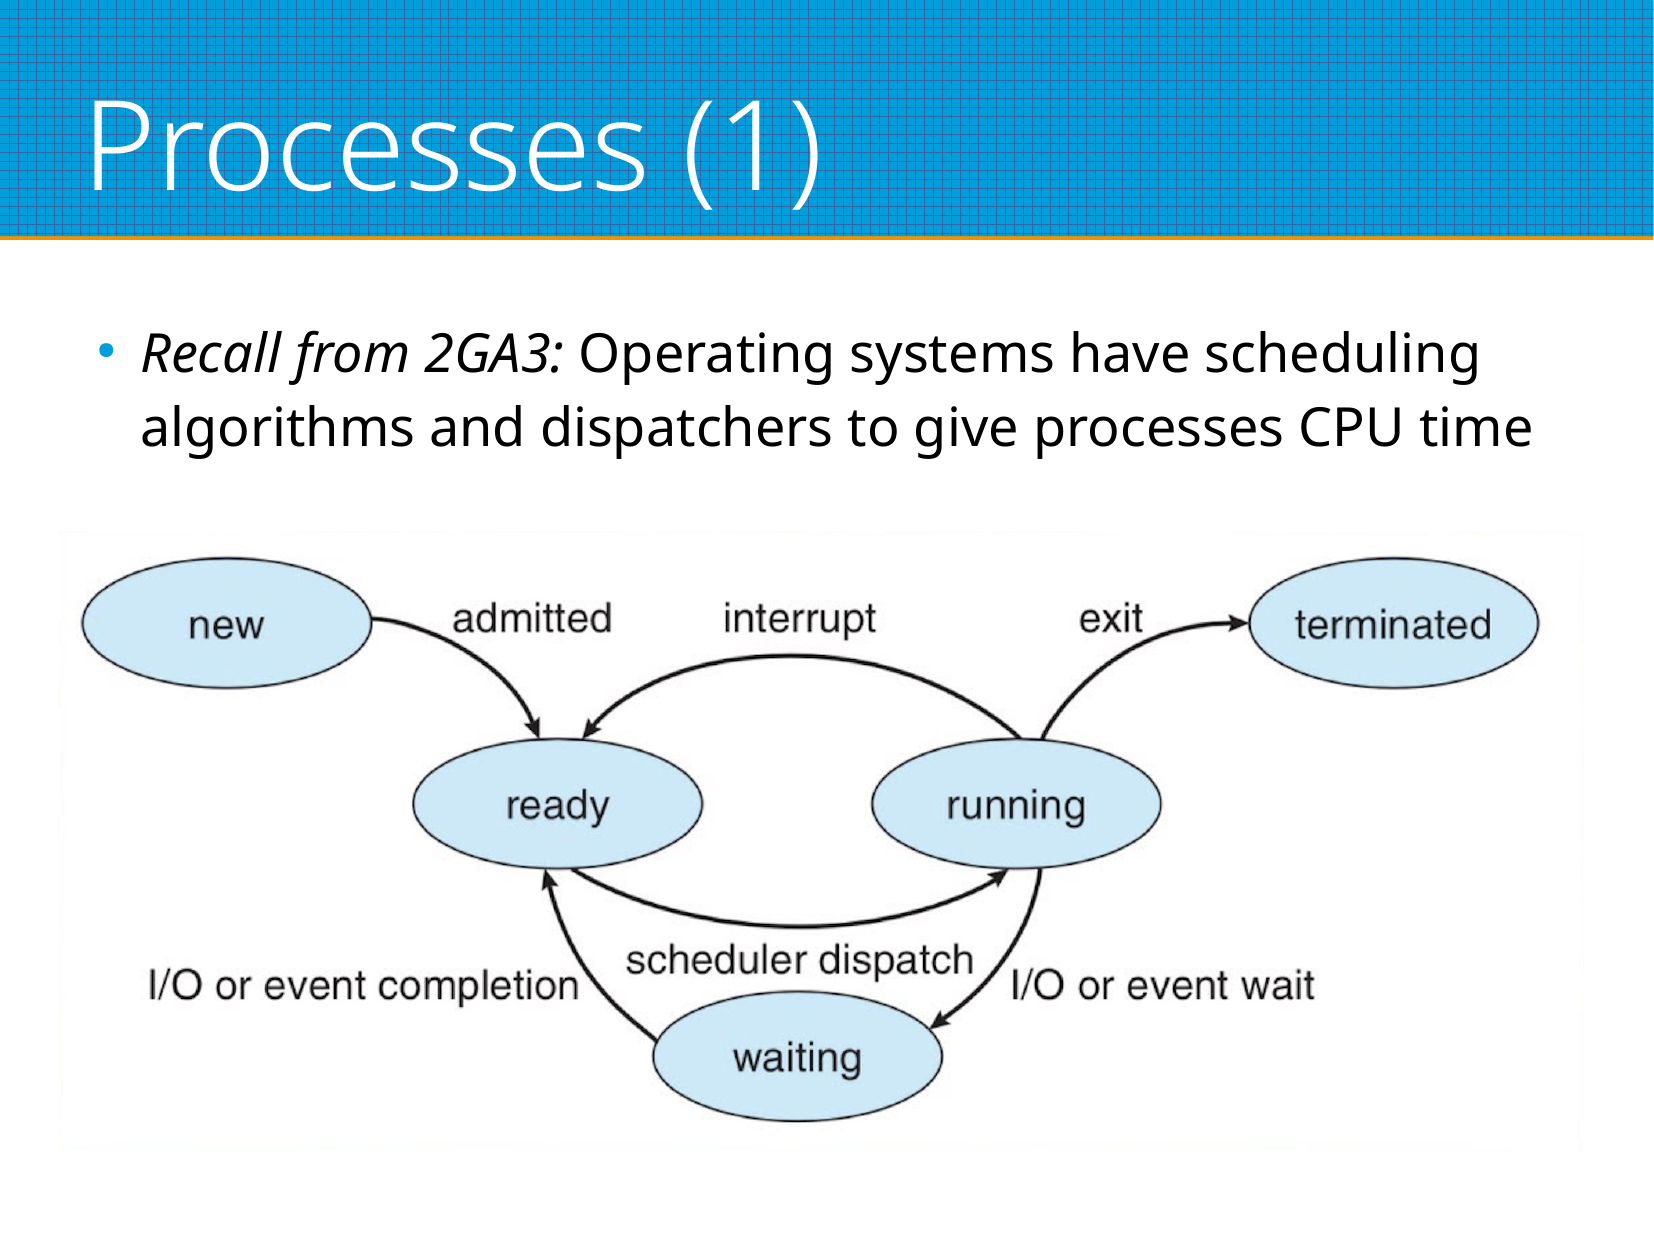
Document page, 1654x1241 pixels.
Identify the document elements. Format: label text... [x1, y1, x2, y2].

list Recall from 2GA3: Operating systems have scheduling algorithms and dispatchers to give processes CPU time [82, 314, 1563, 531]
title Processes (1) [82, 19, 1571, 227]
picture [58, 531, 1584, 1152]
